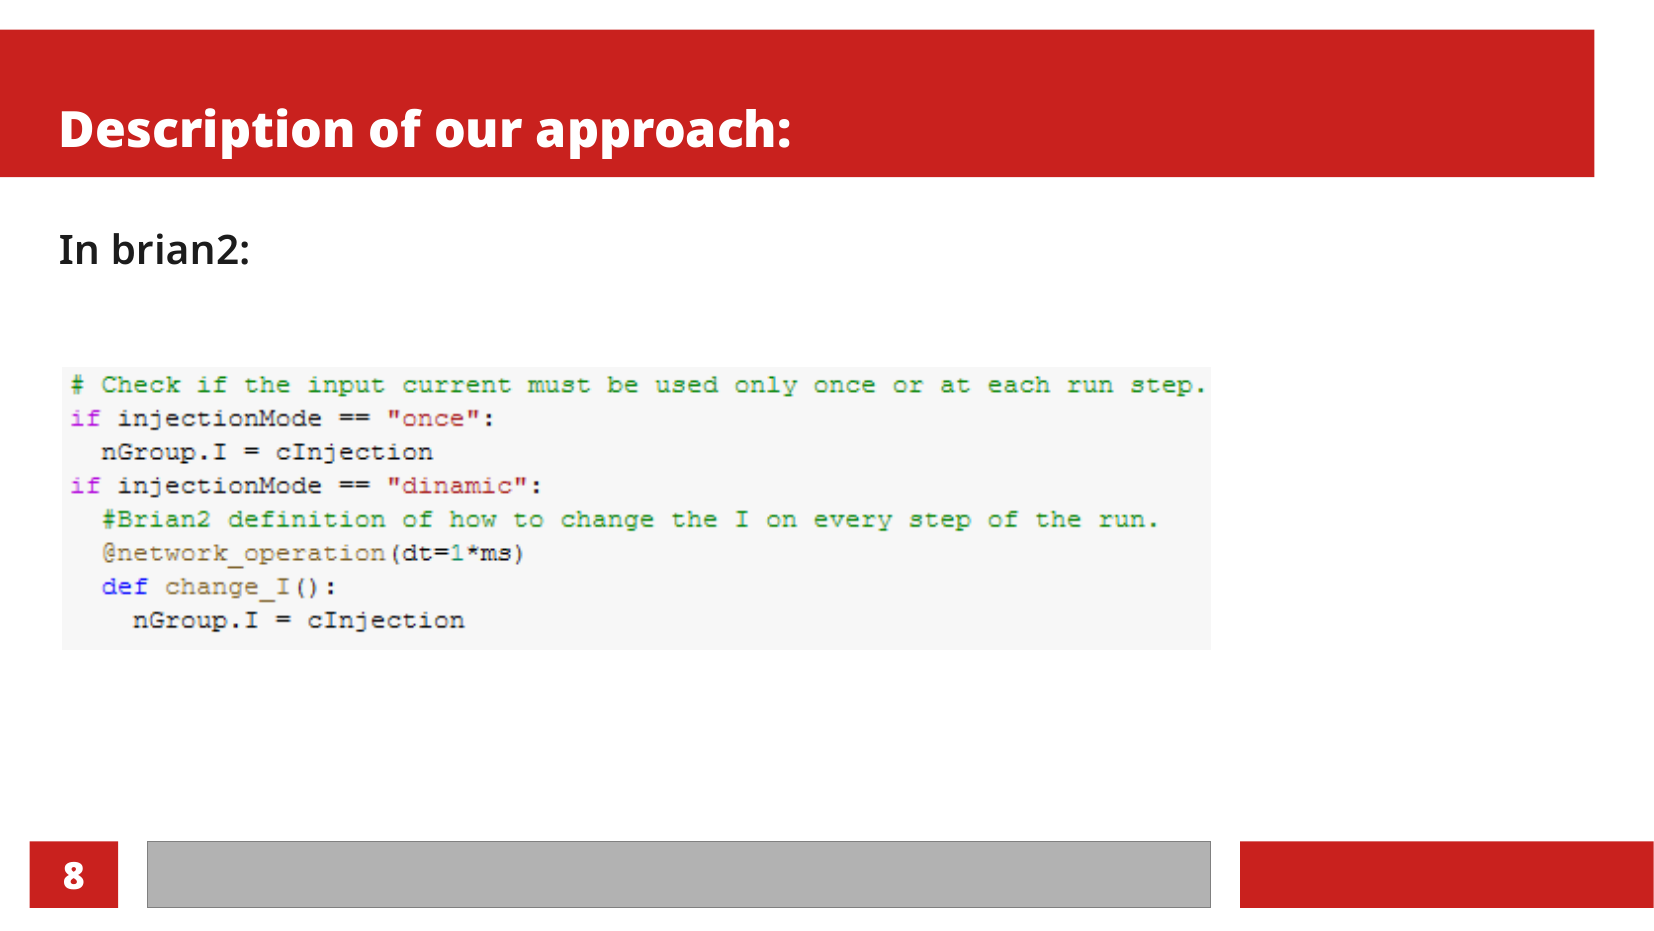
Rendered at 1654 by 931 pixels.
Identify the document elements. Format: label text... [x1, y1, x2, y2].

picture [62, 367, 1211, 650]
title Description of our approach: [59, 44, 1595, 163]
list In brian2: [59, 221, 1565, 798]
